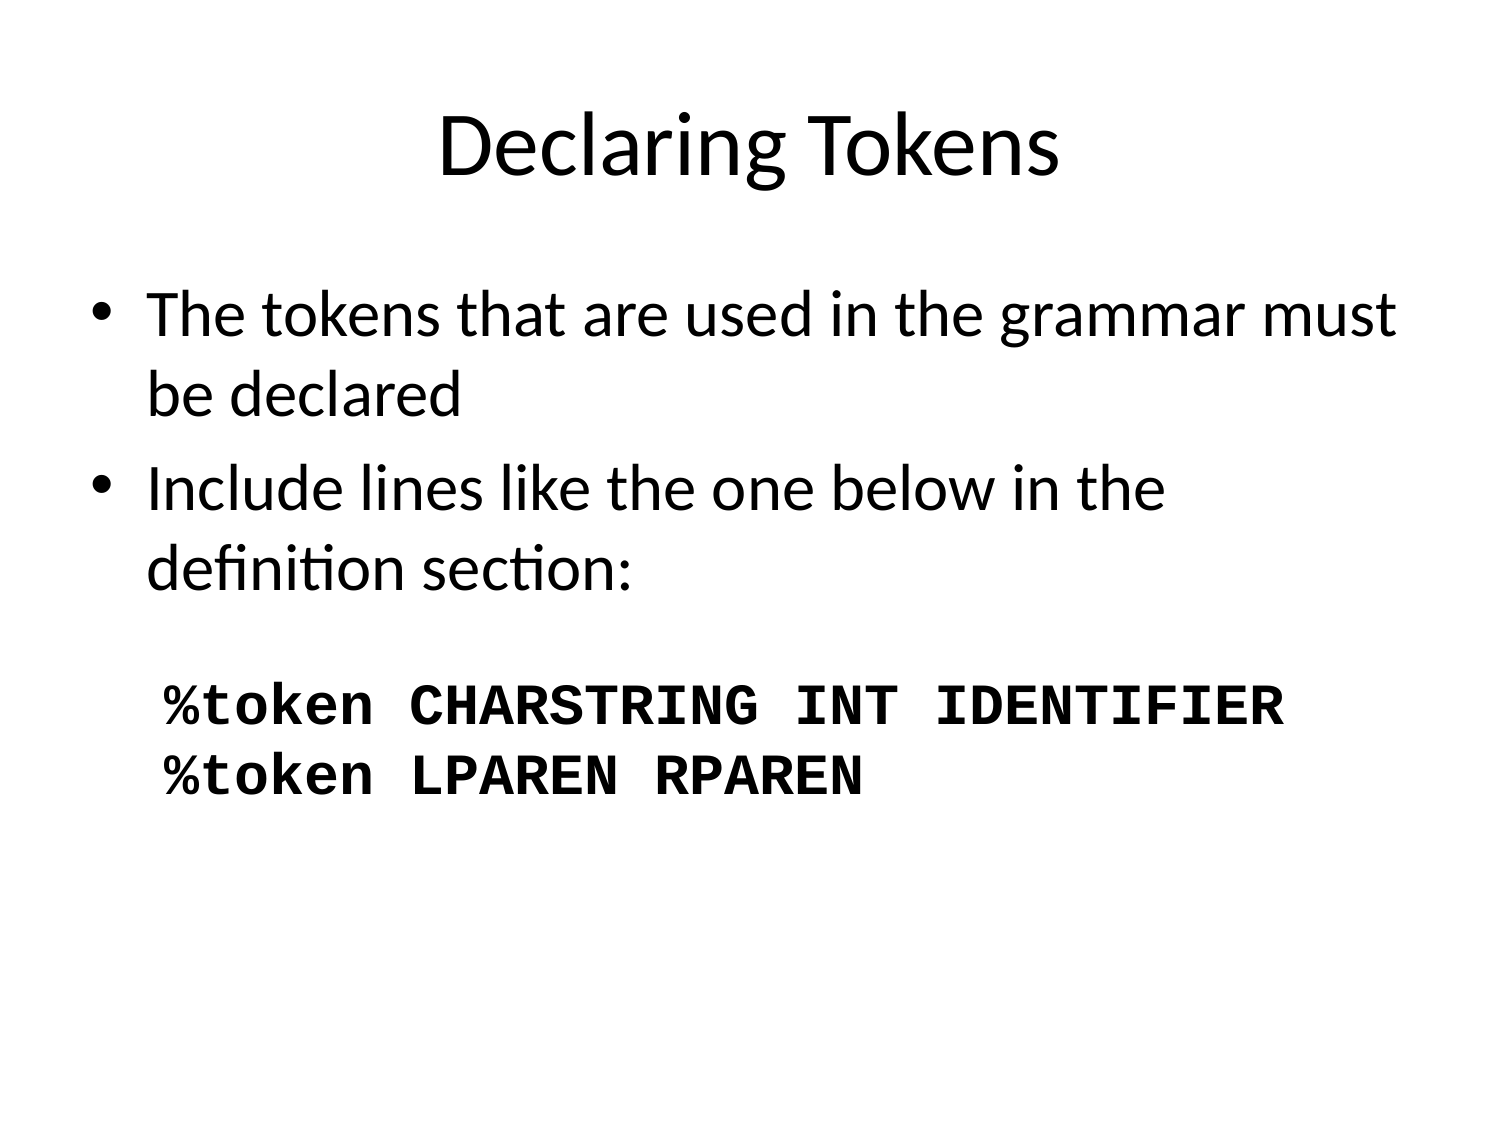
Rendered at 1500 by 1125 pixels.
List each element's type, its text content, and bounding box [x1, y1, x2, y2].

title Declaring Tokens [75, 45, 1425, 233]
text_box %token CHARSTRING INT IDENTIFIER %token LPAREN RPAREN [150, 658, 1365, 814]
list The tokens that are used in the grammar must be declared Include lines like the one below in the definition section: [75, 262, 1425, 1005]
